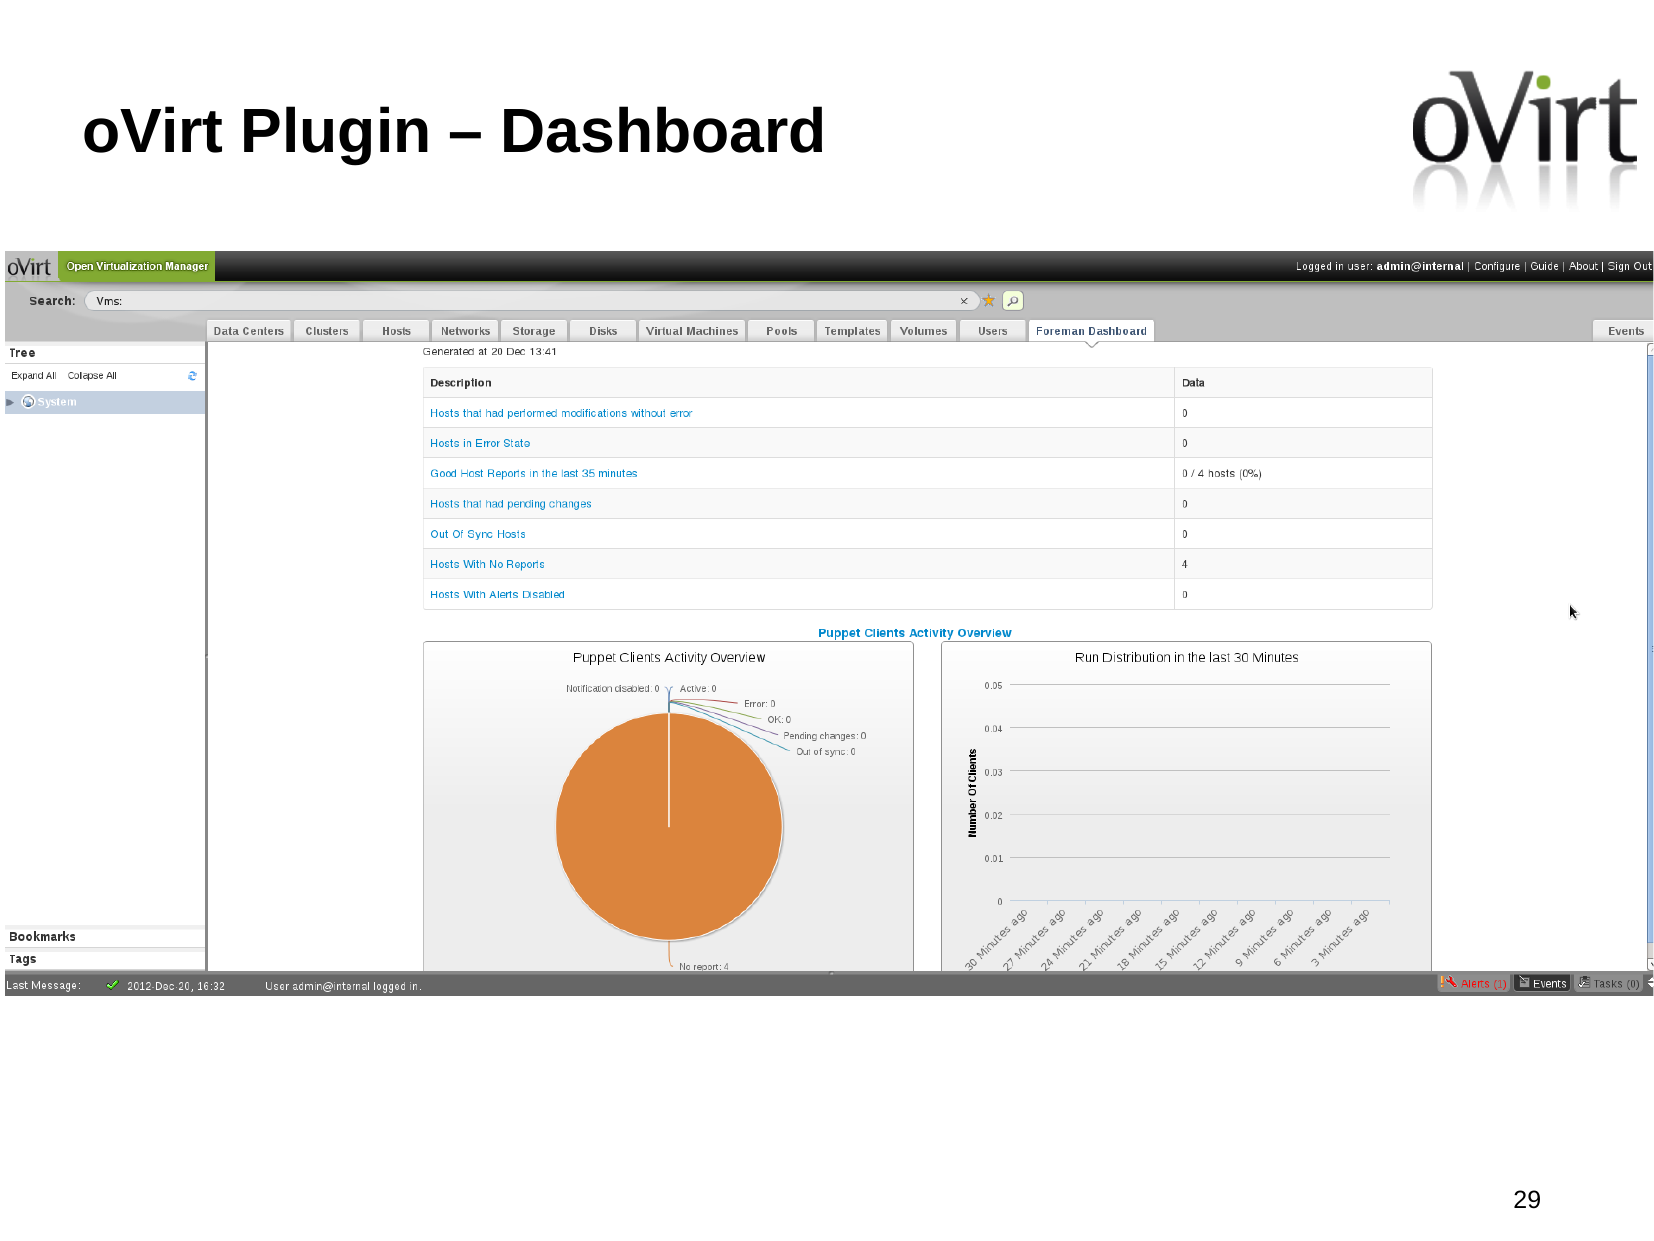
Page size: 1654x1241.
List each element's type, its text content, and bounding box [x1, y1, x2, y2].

picture [5, 246, 1654, 1000]
picture [1413, 63, 1637, 212]
title oVirt Plugin – Dashboard [82, 37, 1303, 226]
